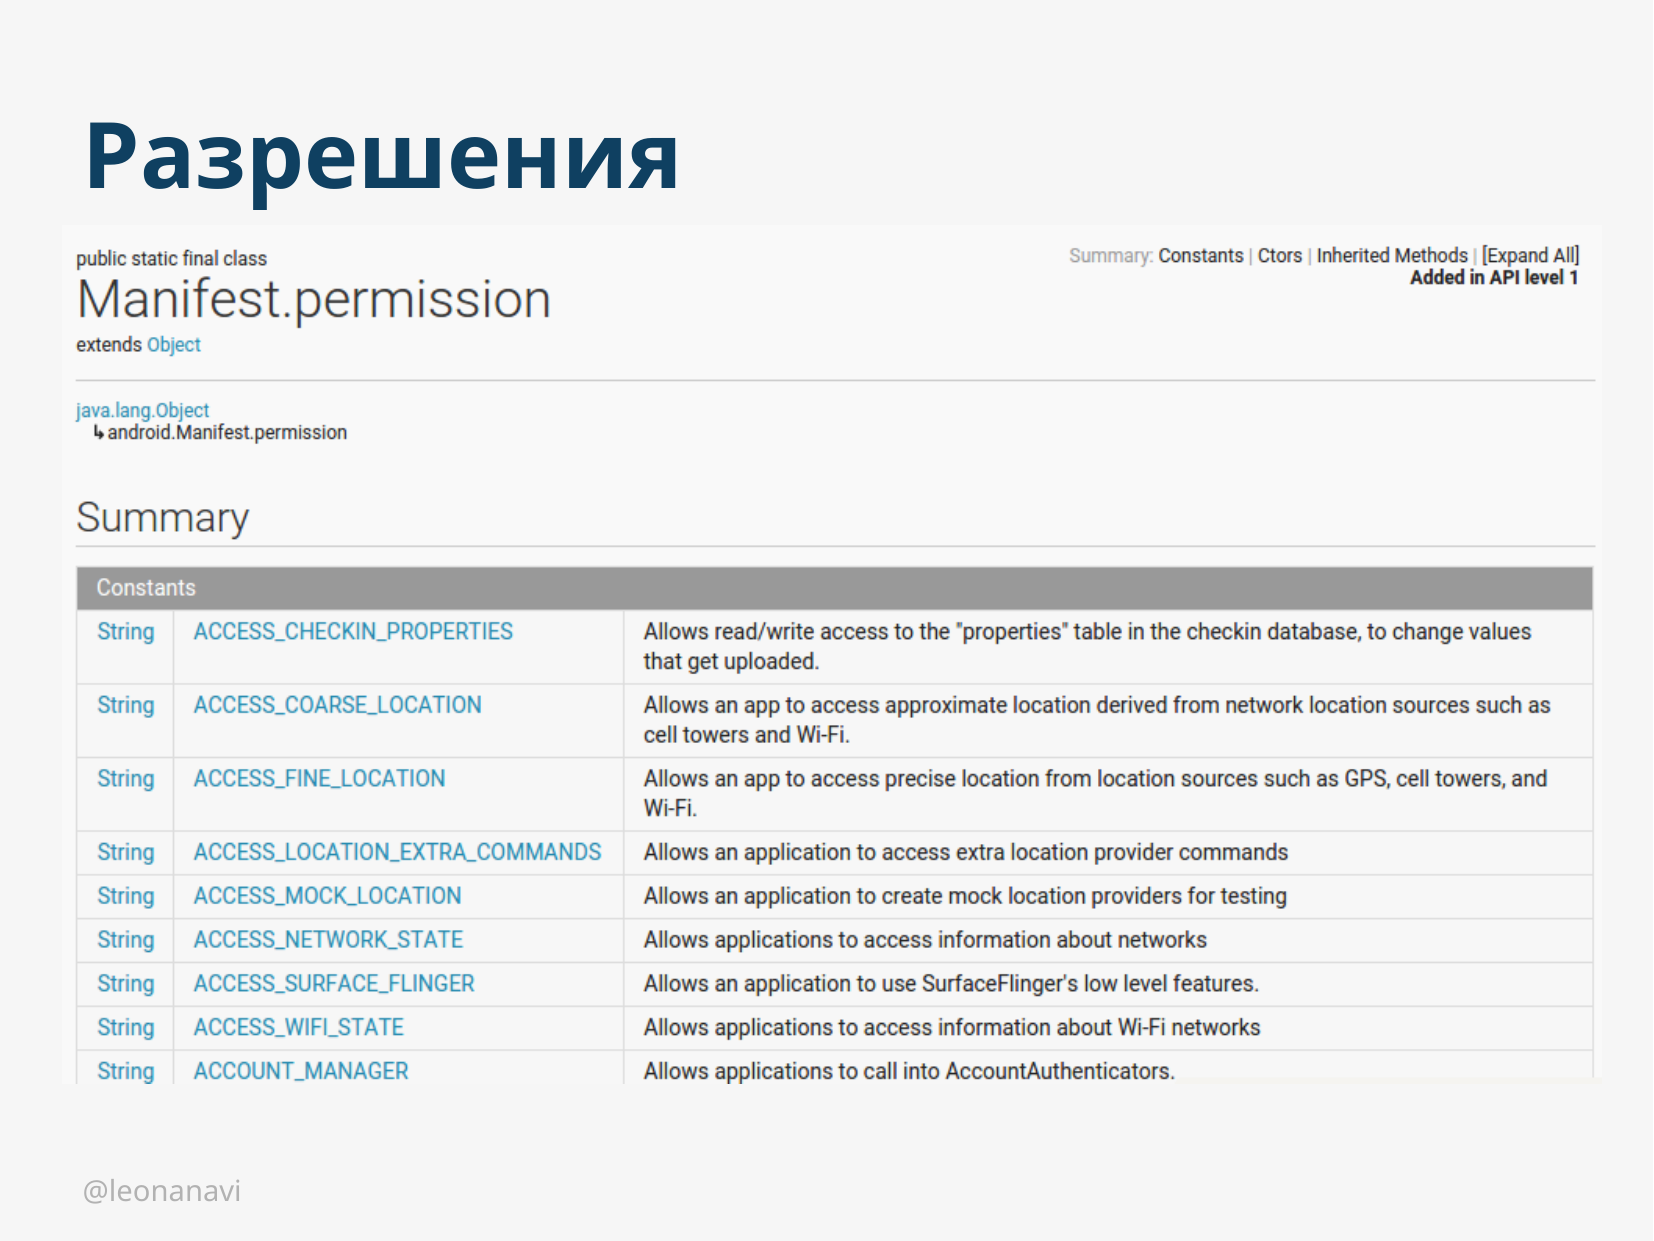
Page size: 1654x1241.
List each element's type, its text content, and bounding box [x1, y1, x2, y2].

title Разрешения [82, 49, 1571, 225]
picture [62, 225, 1602, 1084]
